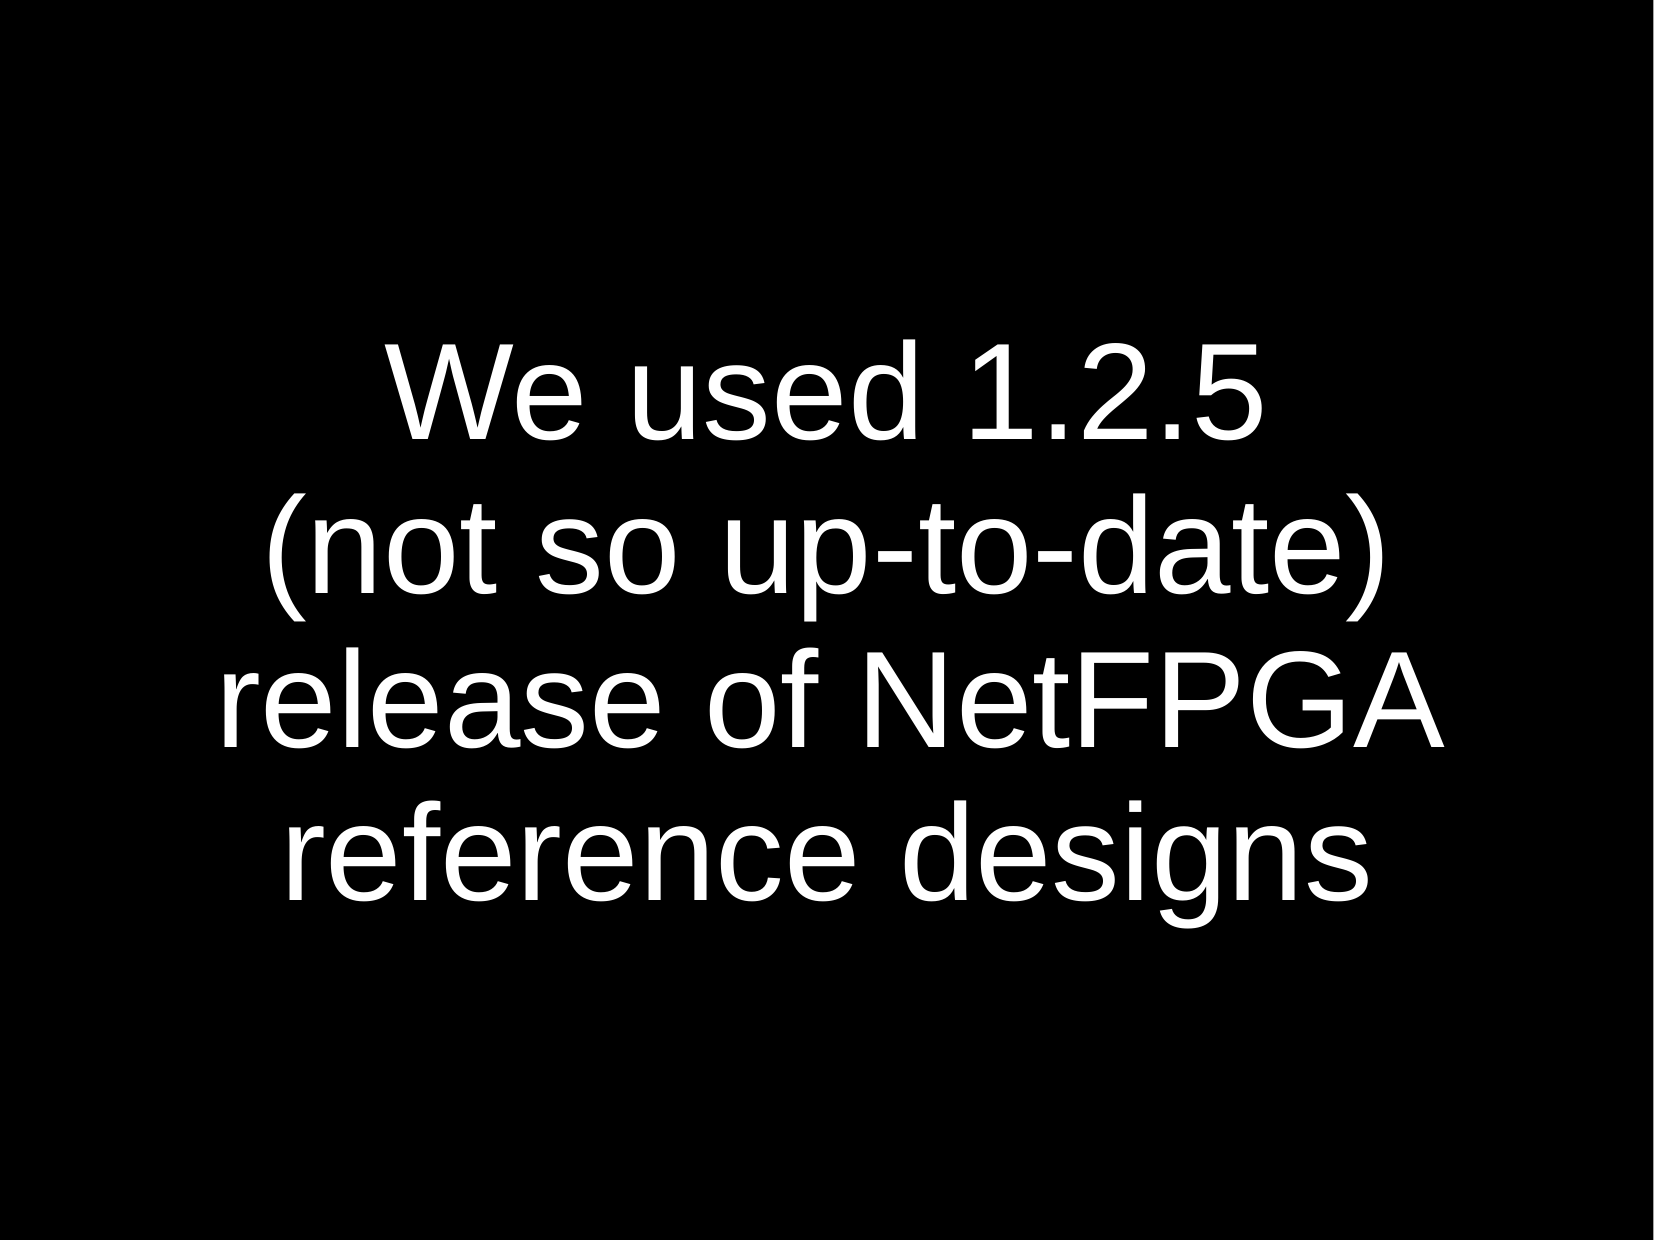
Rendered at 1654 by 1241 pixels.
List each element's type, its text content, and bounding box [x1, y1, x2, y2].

subtitle We used 1.2.5 (not so up-to-date) release of NetFPGA reference designs [82, 290, 1571, 1109]
